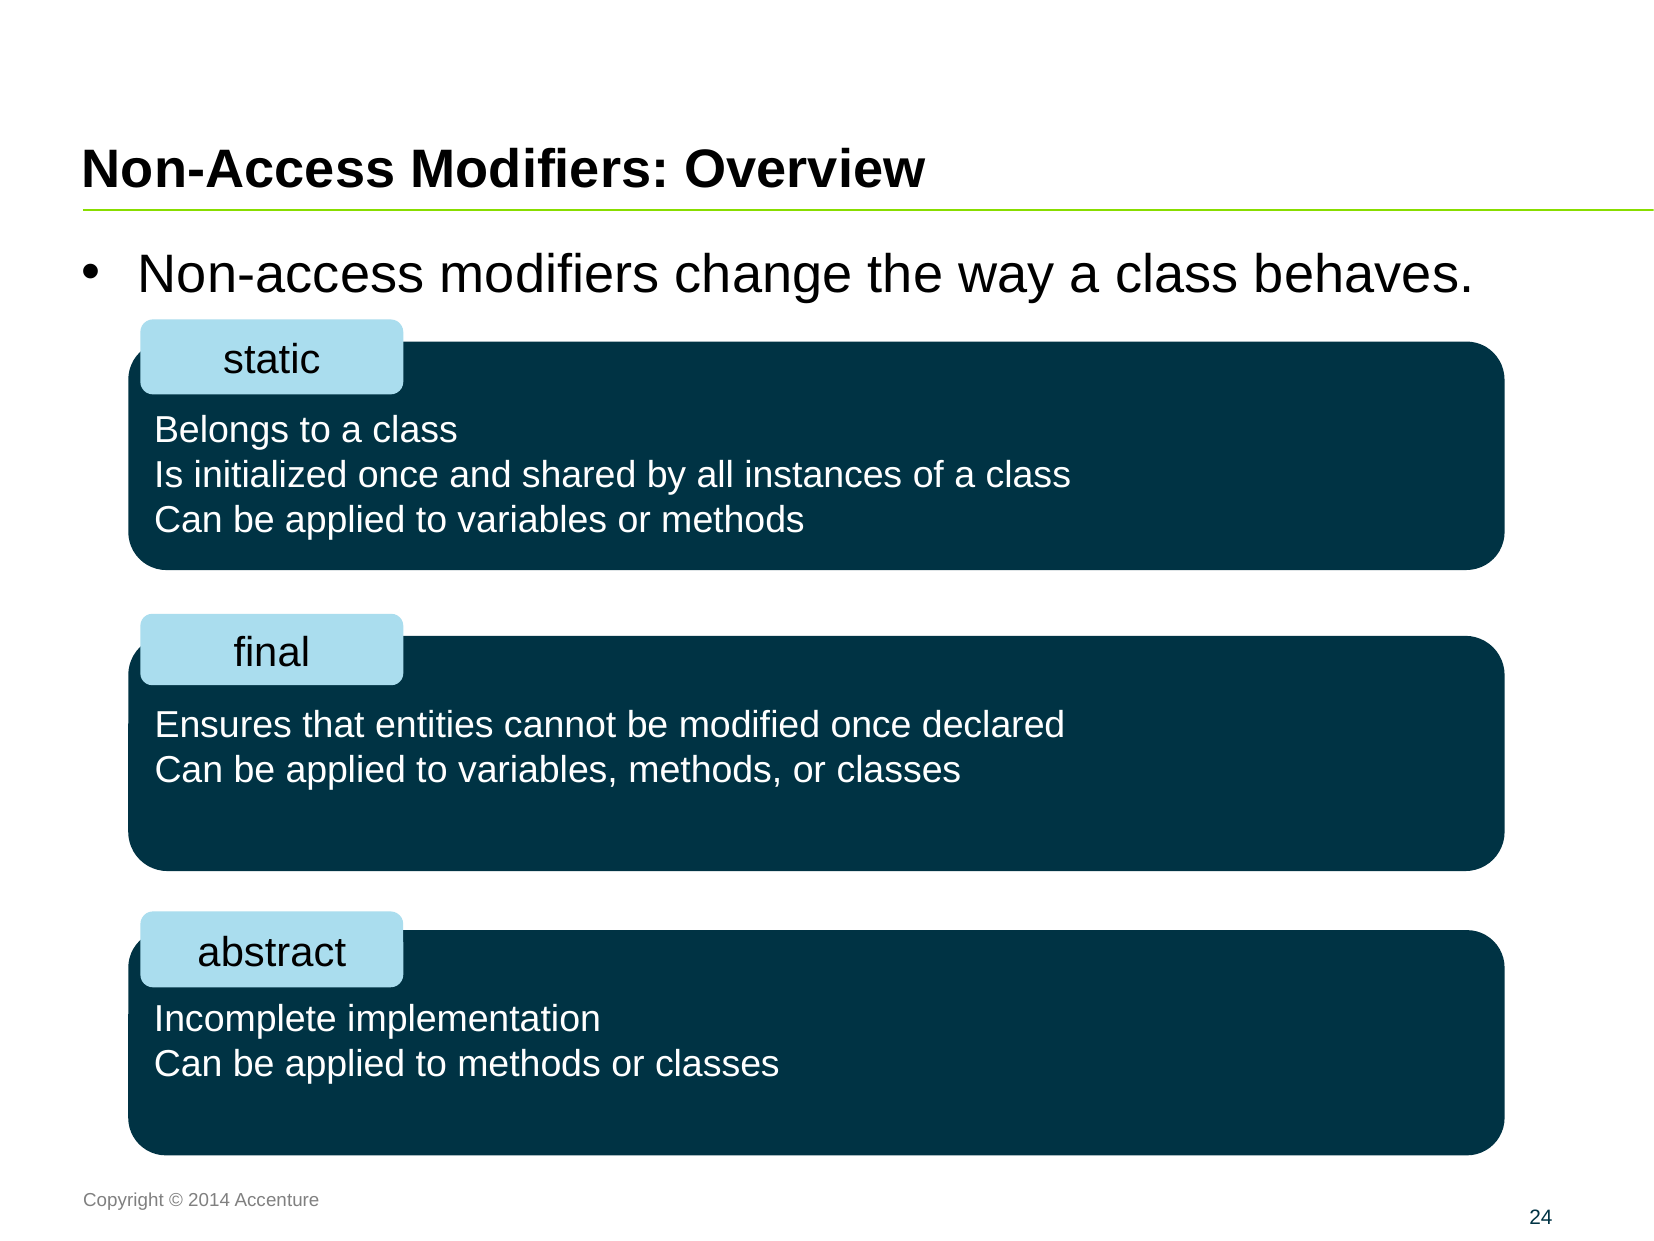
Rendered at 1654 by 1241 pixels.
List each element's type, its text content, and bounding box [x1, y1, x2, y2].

text_box 24 [1529, 1182, 1645, 1229]
title Non-Access Modifiers: Overview [81, 56, 1654, 199]
list Non-access modifiers change the way a class behaves. [81, 230, 1571, 1140]
text_box Belongs to a class Is initialized once and shared by all instances of a class Can be applied to variables or methods [128, 341, 1505, 571]
text_box static [140, 319, 404, 395]
text_box final [140, 613, 404, 686]
text_box abstract [140, 911, 404, 988]
text_box Incomplete implementation Can be applied to methods or classes [128, 930, 1505, 1156]
text_box Ensures that entities cannot be modified once declared Can be applied to variables, methods, or classes [128, 635, 1505, 872]
